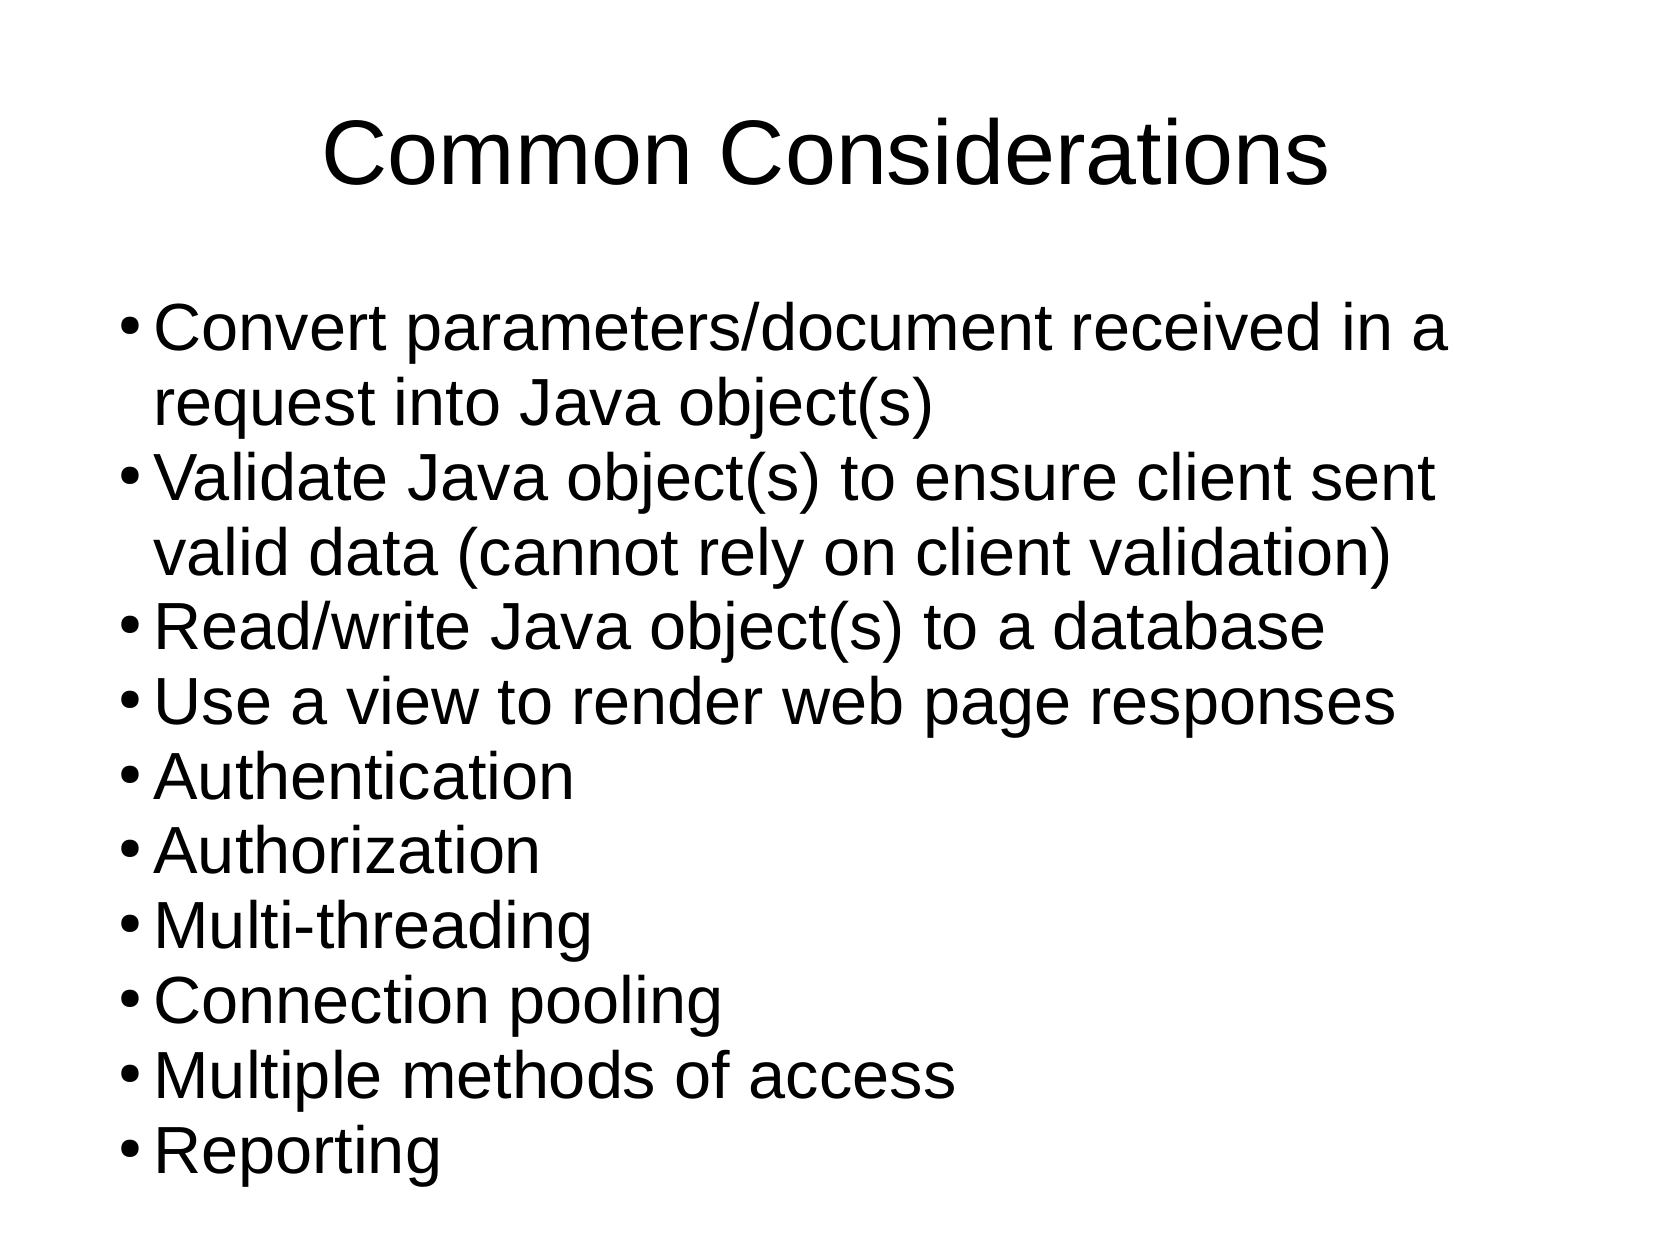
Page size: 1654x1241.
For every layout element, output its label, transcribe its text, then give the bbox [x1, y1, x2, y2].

subtitle Convert parameters/document received in a request into Java object(s) Validate Java object(s) to ensure client sent valid data (cannot rely on client validation) Read/write Java object(s) to a database Use a view to render web page responses Authentication Authorization Multi-threading Connection pooling Multiple methods of access Reporting [82, 290, 1571, 1188]
title Common Considerations [82, 49, 1571, 257]
